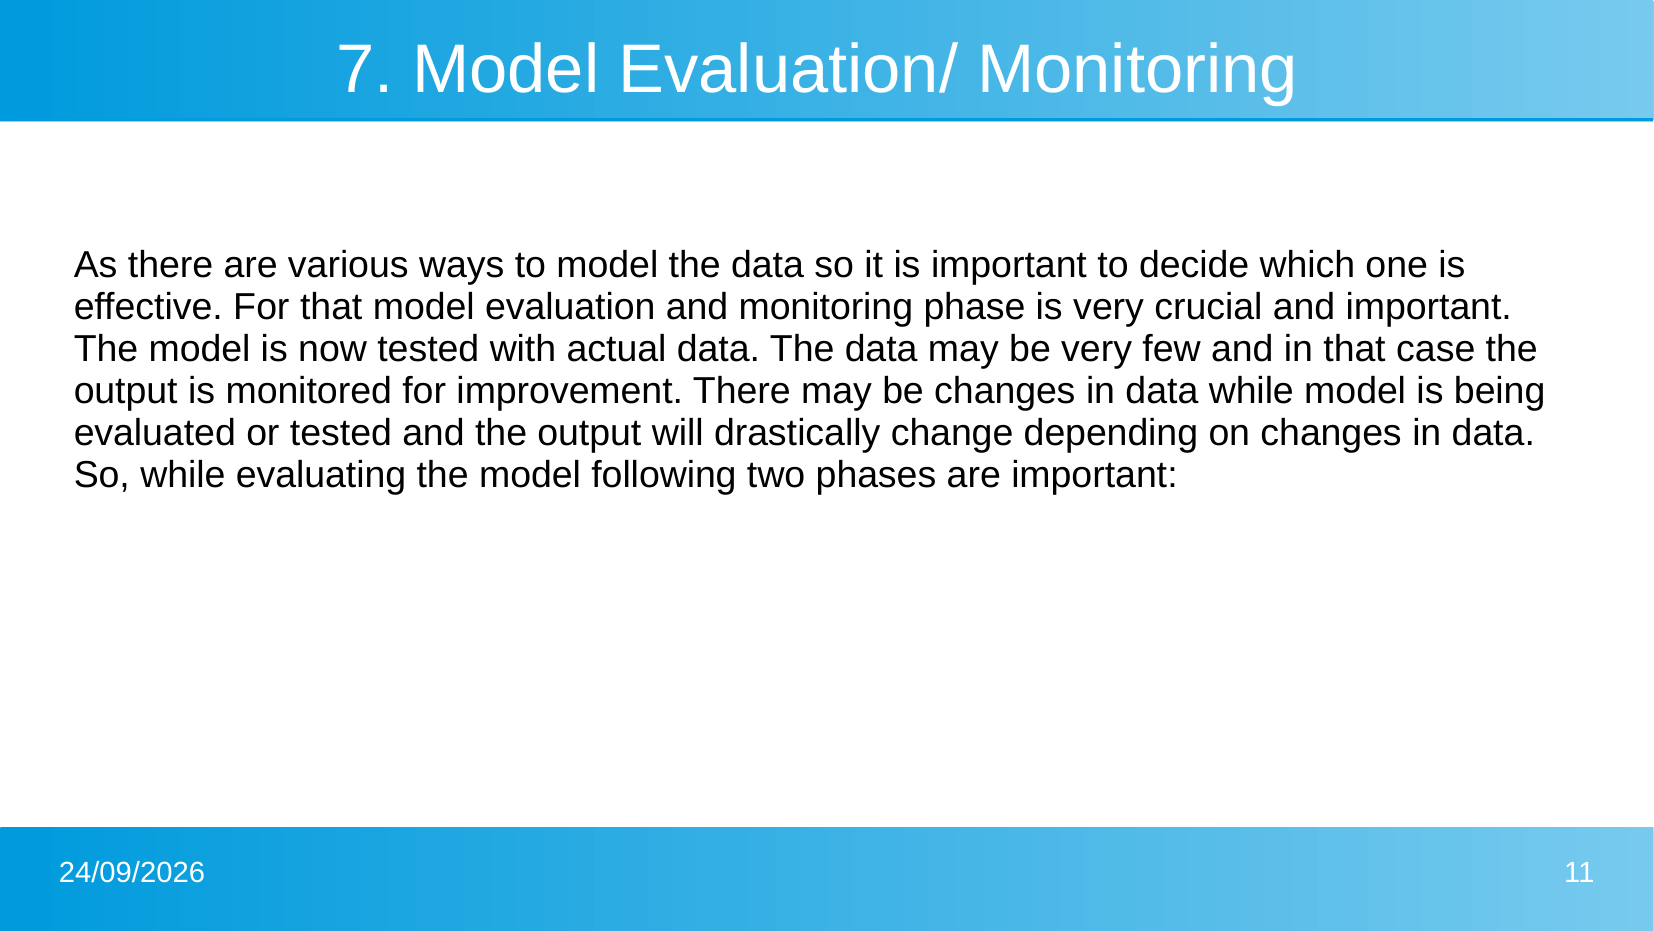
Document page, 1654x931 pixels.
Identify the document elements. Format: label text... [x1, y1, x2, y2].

title 7. Model Evaluation/ Monitoring [59, 29, 1595, 108]
text_box As there are various ways to model the data so it is important to decide which one is effective. For that model evaluation and monitoring phase is very crucial and important. The model is now tested with actual data. The data may be very few and in that case the output is monitored for improvement. There may be changes in data while model is being evaluated or tested and the output will drastically change depending on changes in data. So, while evaluating the model following two phases are important: [59, 236, 1565, 503]
